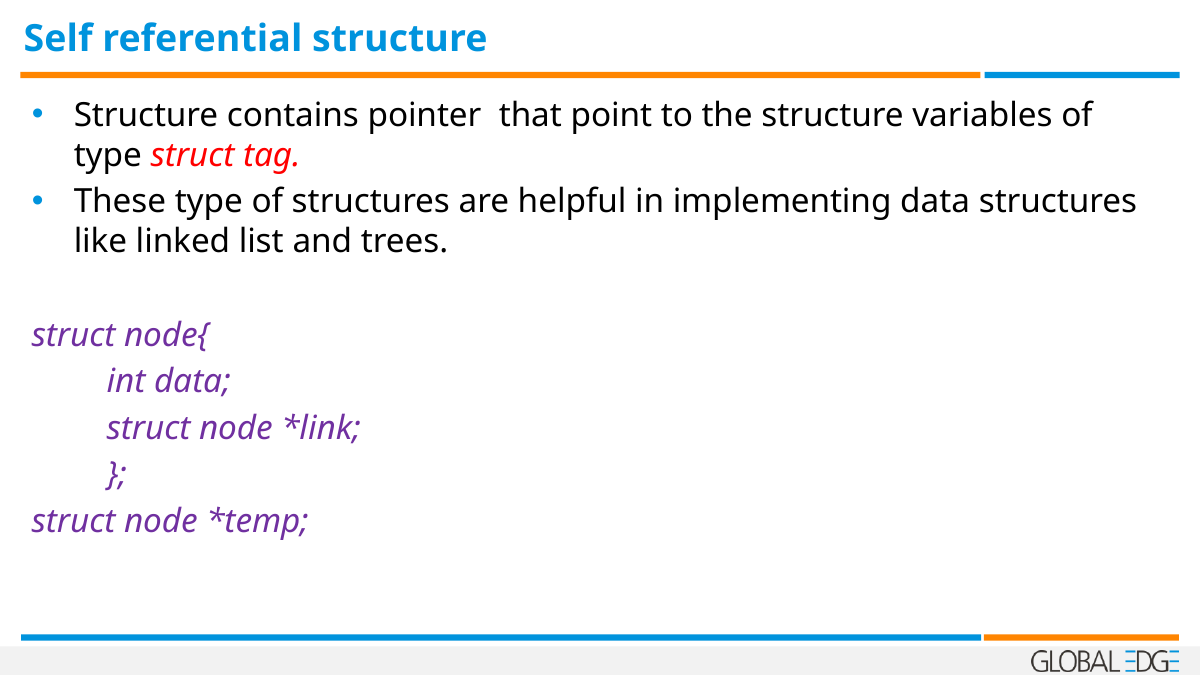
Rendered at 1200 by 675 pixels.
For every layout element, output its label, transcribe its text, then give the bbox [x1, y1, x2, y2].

title Self referential structure [12, 9, 1088, 63]
list Structure contains pointer that point to the structure variables of type struct tag. These type of structures are helpful in implementing data structures like linked list and trees. struct node{ int data; struct node *link; }; struct node *temp; [20, 87, 1179, 628]
picture [1031, 650, 1179, 672]
